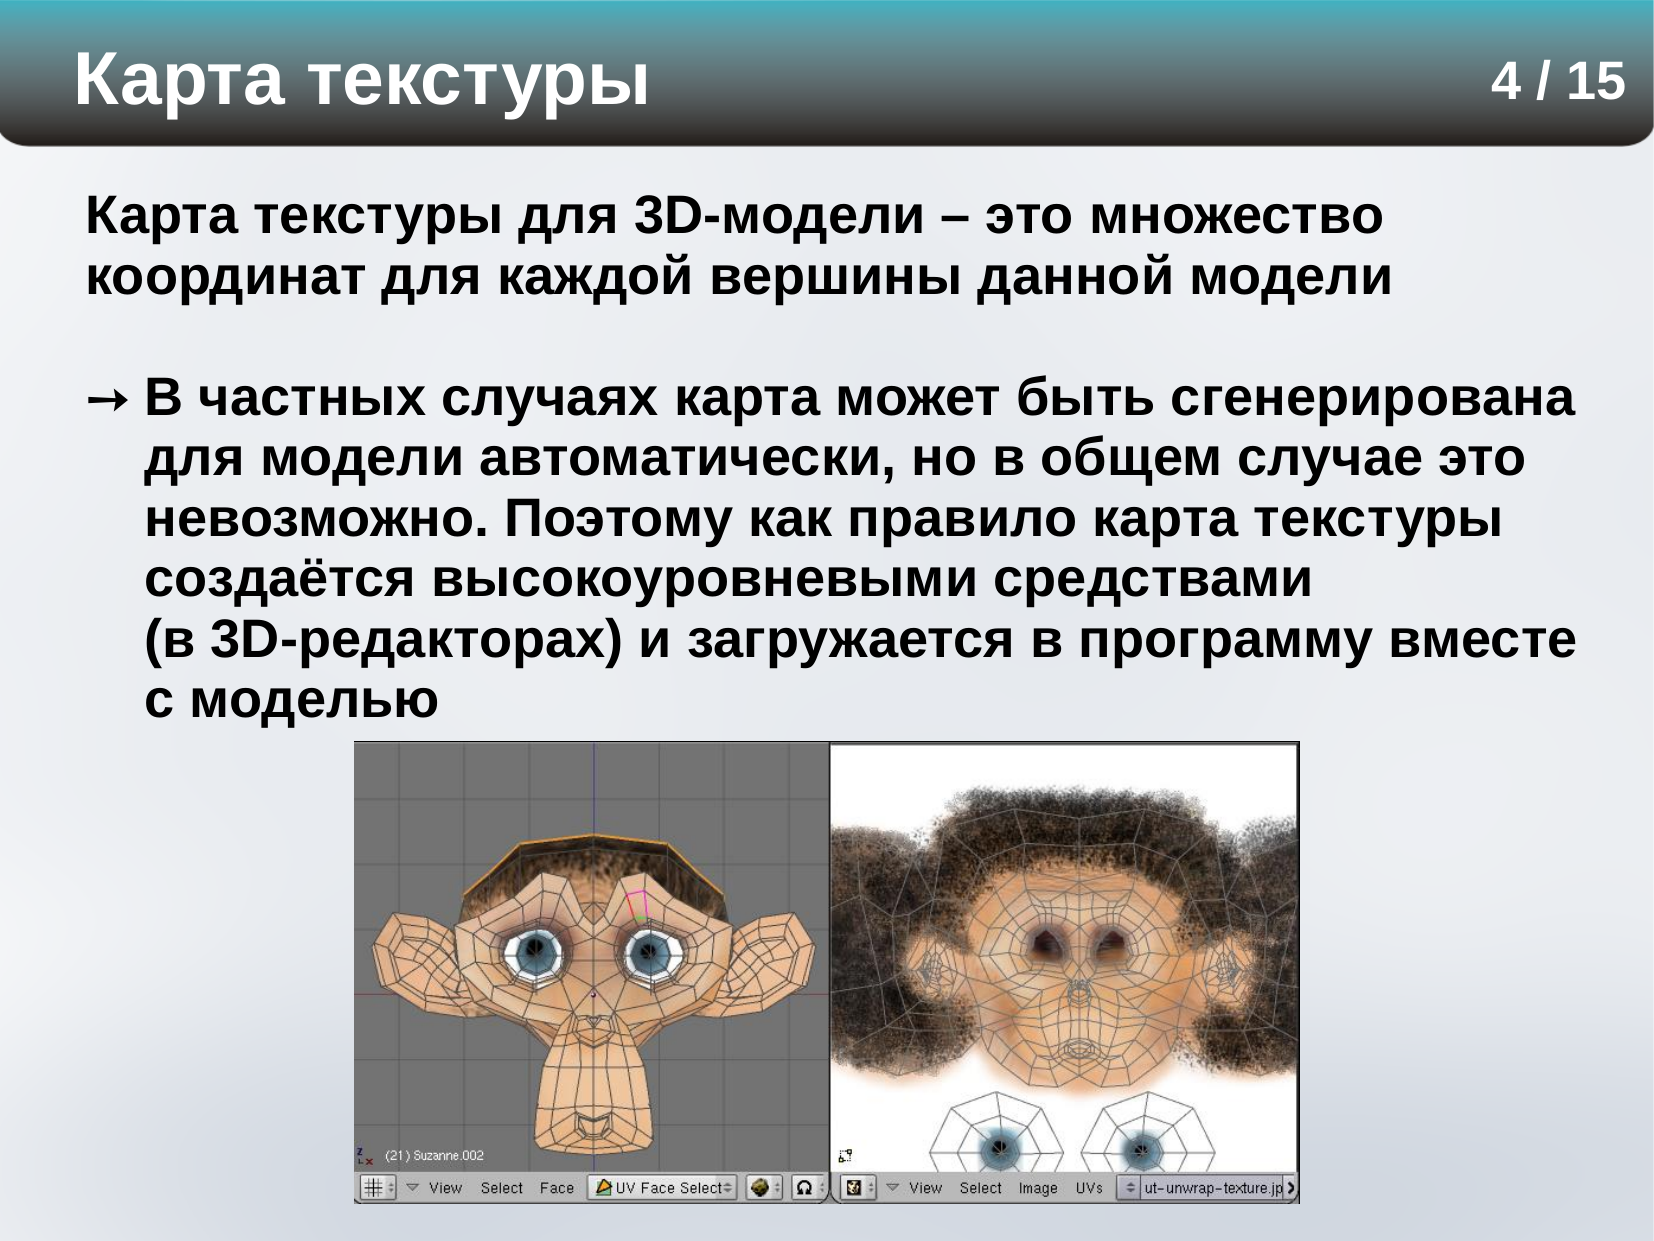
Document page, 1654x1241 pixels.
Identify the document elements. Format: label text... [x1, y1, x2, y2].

text_box Карта текстуры [59, 29, 916, 129]
text_box Карта текстуры для 3D-модели – это множество координат для каждой вершины данной модели В частных случаях карта может быть сгенерирована для модели автоматически, но в общем случае это невозможно. Поэтому как правило карта текстуры создаётся высокоуровневыми средствами (в 3D-редакторах) и загружается в программу вместе с моделью [70, 177, 1595, 737]
text_box <номер> / 15 [1476, 42, 1654, 179]
picture [0, 0, 1654, 1241]
